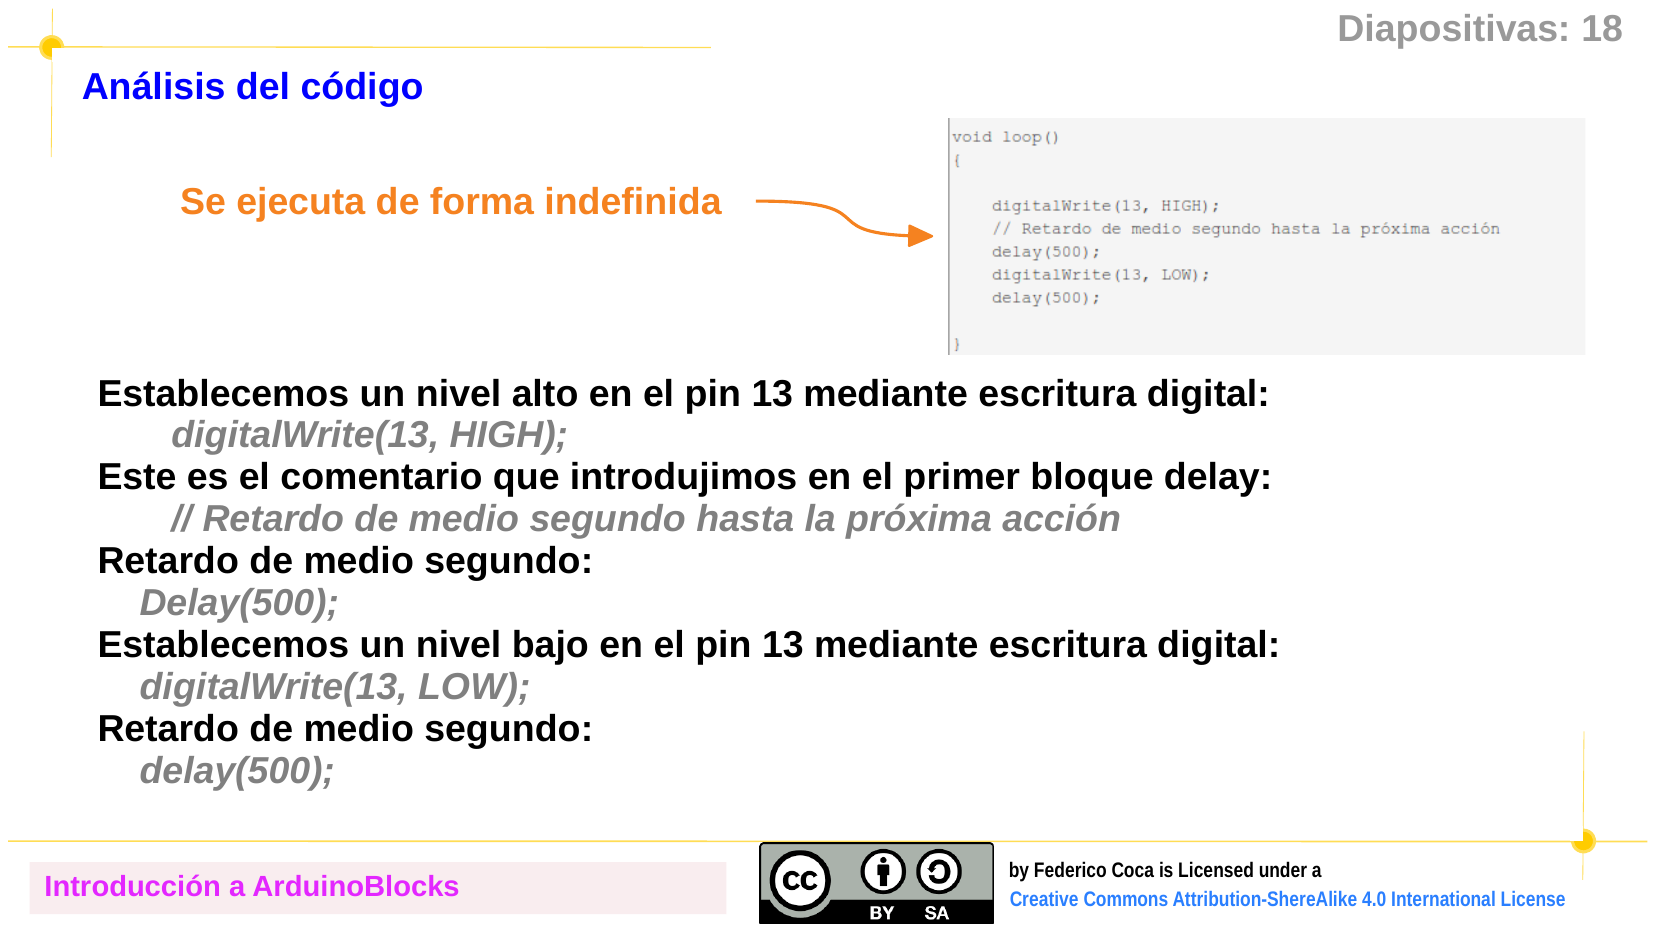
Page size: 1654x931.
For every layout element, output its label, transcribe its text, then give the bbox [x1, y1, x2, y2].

text_box Introducción a ArduinoBlocks [29, 862, 727, 915]
text_box Se ejecuta de forma indefinida [165, 172, 756, 230]
text_box Diapositivas: 18 [1322, 0, 1644, 57]
picture [933, 118, 1586, 355]
text_box Establecemos un nivel alto en el pin 13 mediante escritura digital: digitalWrite(13, HIGH); Este es el comentario que introdujimos en el primer bloque delay: // Retardo de medio segundo hasta la próxima acción Retardo de medio segundo: Delay(500); Establecemos un nivel bajo en el pin 13 mediante escritura digital: digitalWrite(13, LOW); Retardo de medio segundo: delay(500); [82, 364, 1548, 800]
text_box Análisis del código [67, 58, 1207, 116]
